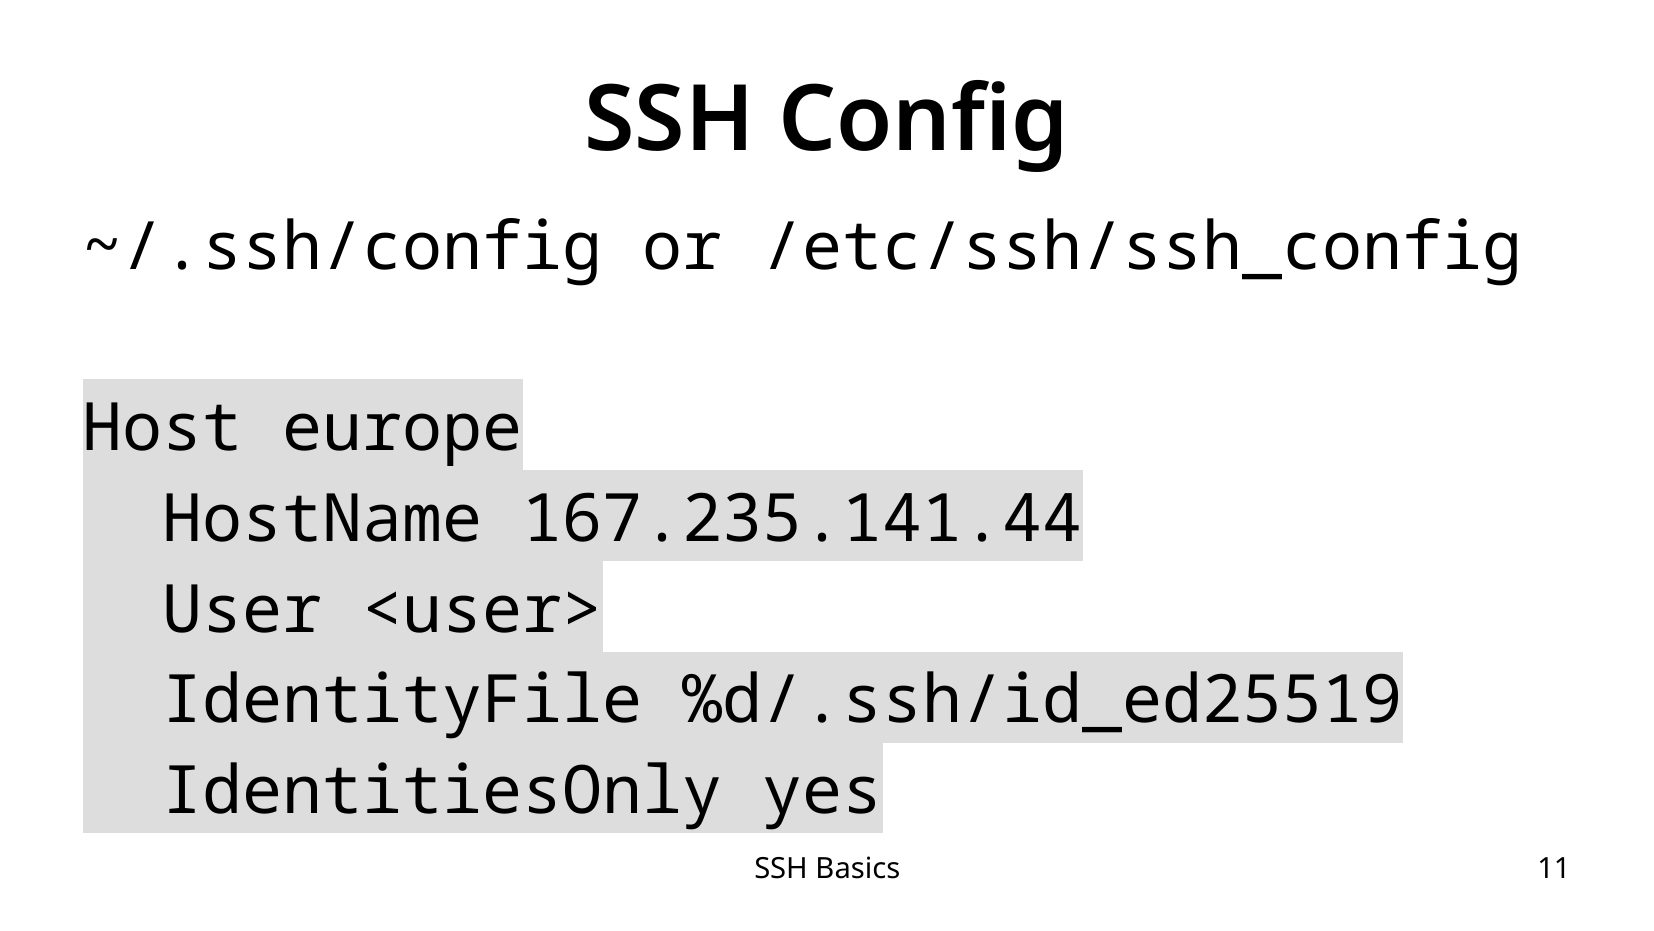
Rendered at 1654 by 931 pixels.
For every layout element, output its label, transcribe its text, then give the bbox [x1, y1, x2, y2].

title SSH Config [82, 37, 1571, 193]
subtitle ~/.ssh/config or /etc/ssh/ssh_config Host europe HostName 167.235.141.44 User <user> IdentityFile %d/.ssh/id_ed25519 IdentitiesOnly yes [82, 197, 1571, 786]
